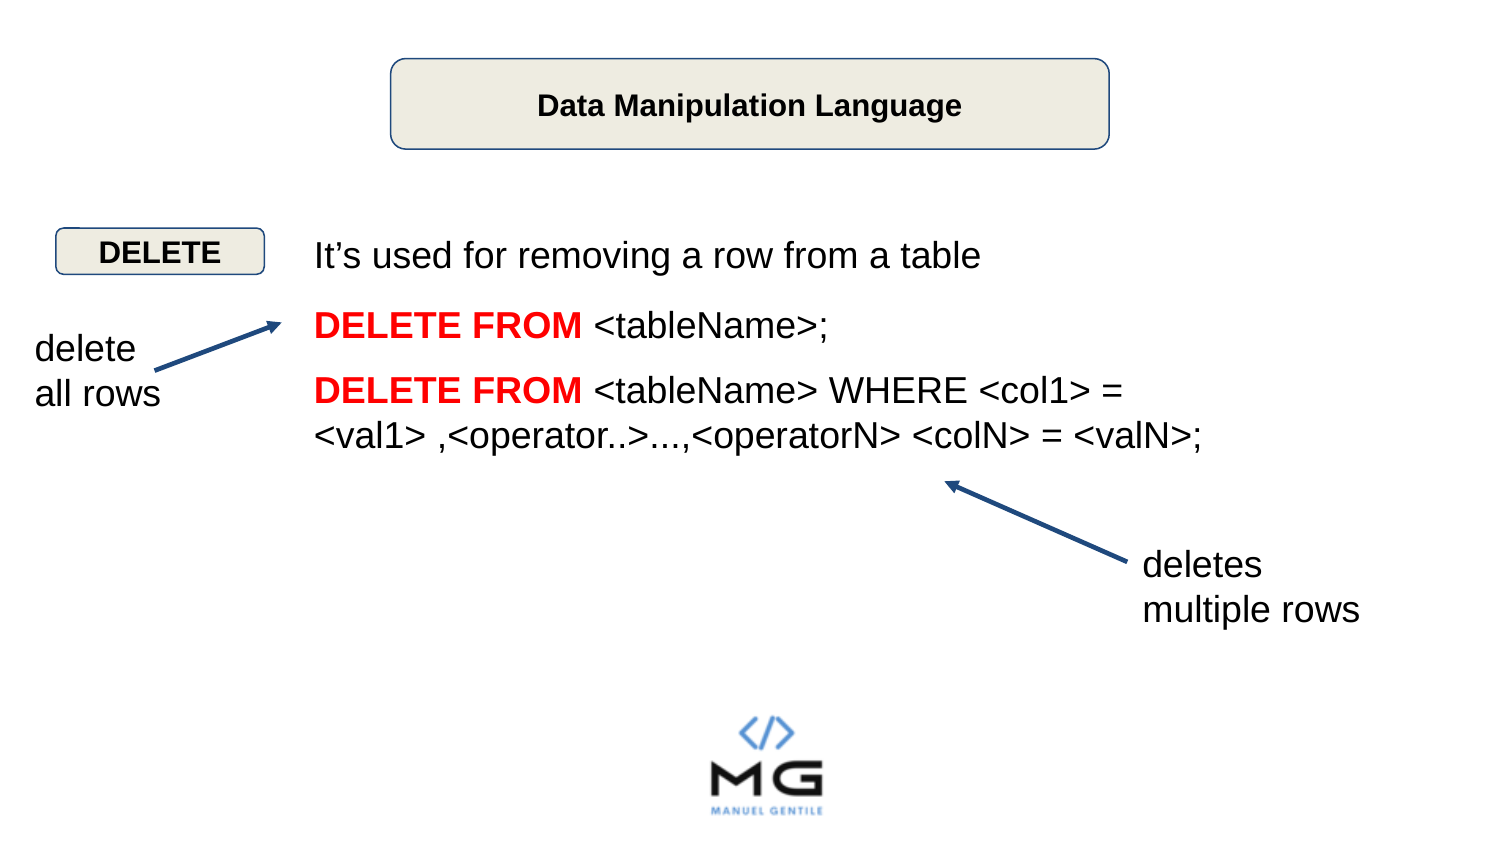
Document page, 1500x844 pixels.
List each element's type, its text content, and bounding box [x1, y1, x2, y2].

text_box DELETE [55, 228, 265, 275]
text_box It’s used for removing a row from a table [298, 216, 1110, 285]
picture [688, 687, 846, 844]
text_box DELETE FROM <tableName> WHERE <col1> = <val1> ,<operator..>...,<operatorN> <colN> = <valN>; [298, 351, 1317, 472]
text_box delete all rows [19, 308, 186, 413]
text_box DELETE FROM <tableName>; [298, 285, 1455, 356]
text_box Data Manipulation Language [390, 58, 1110, 150]
text_box deletes multiple rows [1127, 525, 1378, 630]
